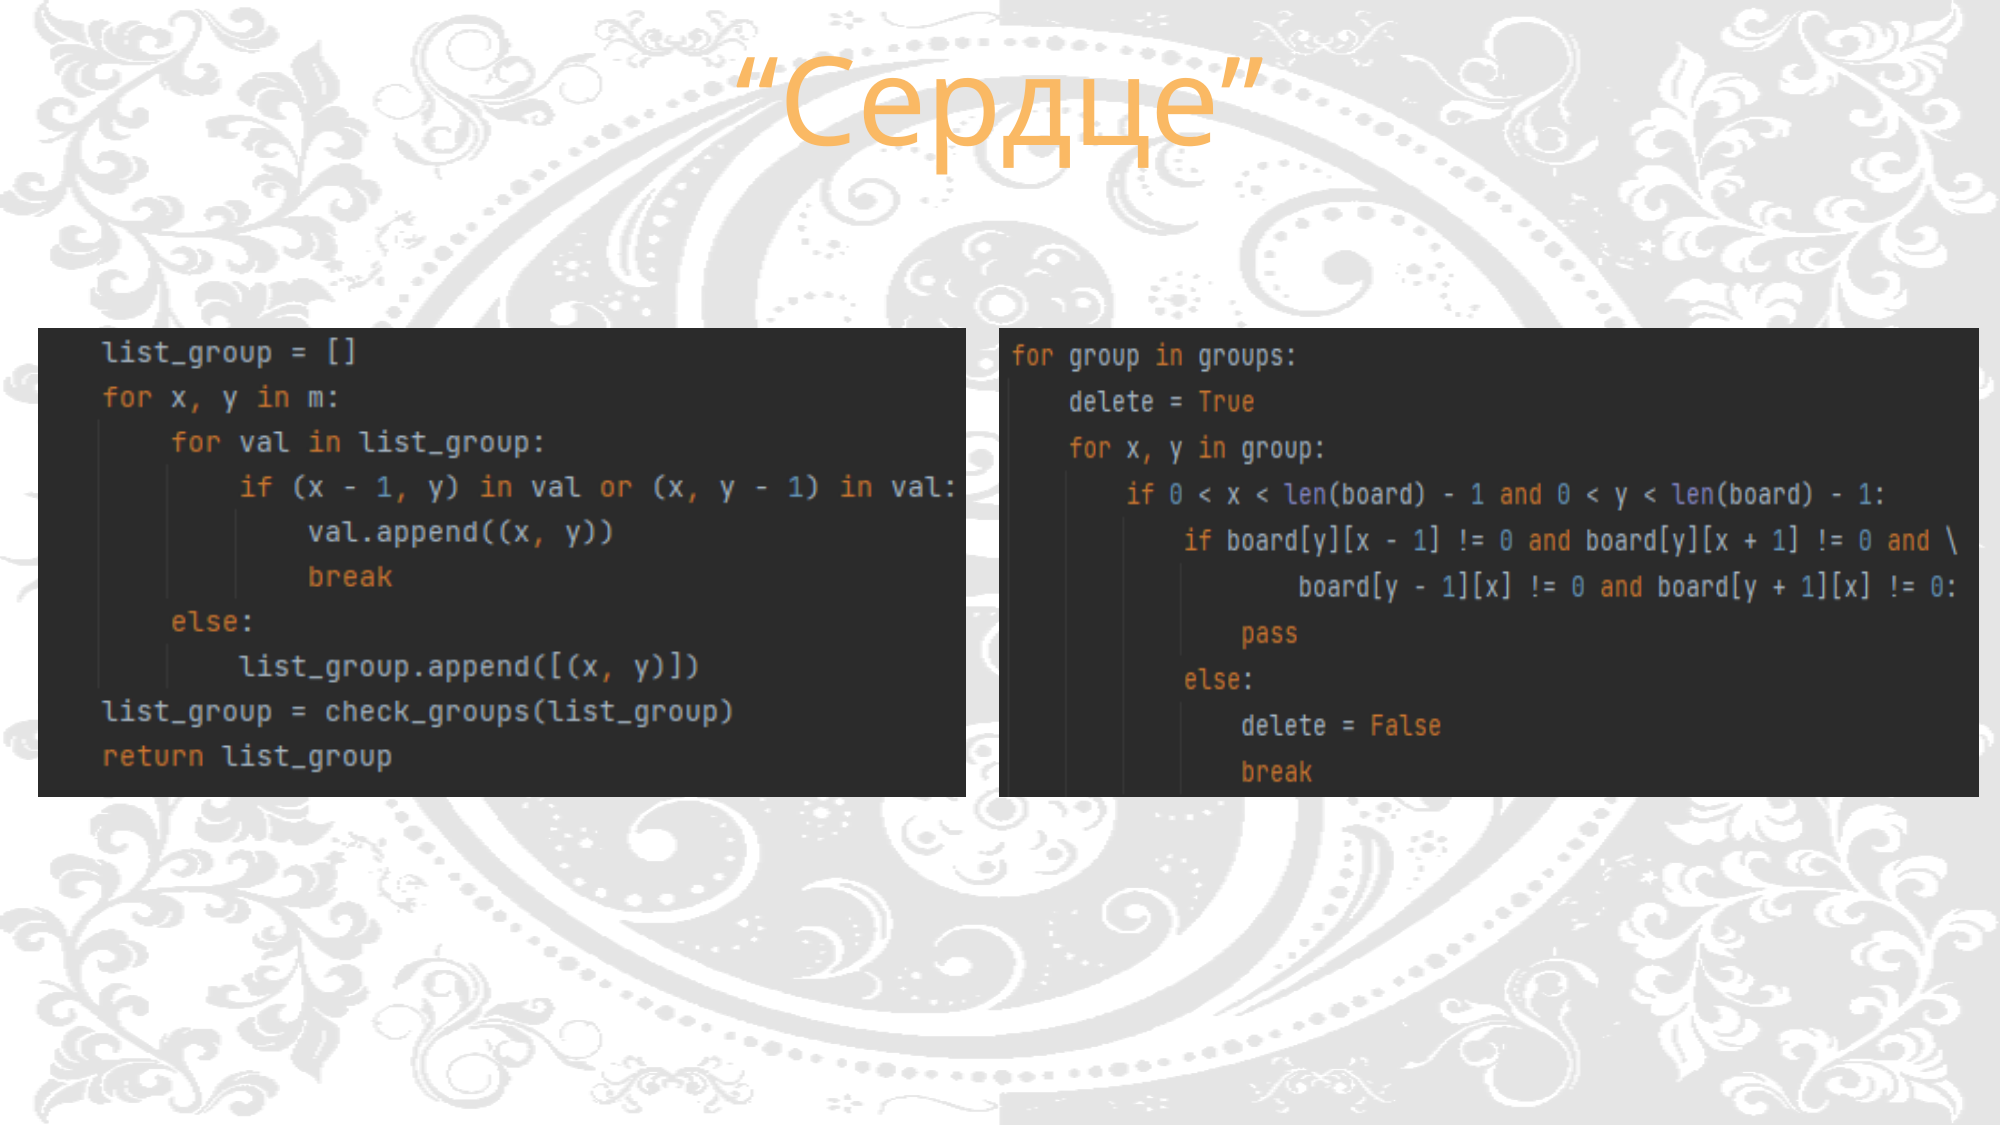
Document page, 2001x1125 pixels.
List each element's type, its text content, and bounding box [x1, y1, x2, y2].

title “Сердце” [249, 25, 1750, 180]
picture [0, 0, 2000, 1125]
